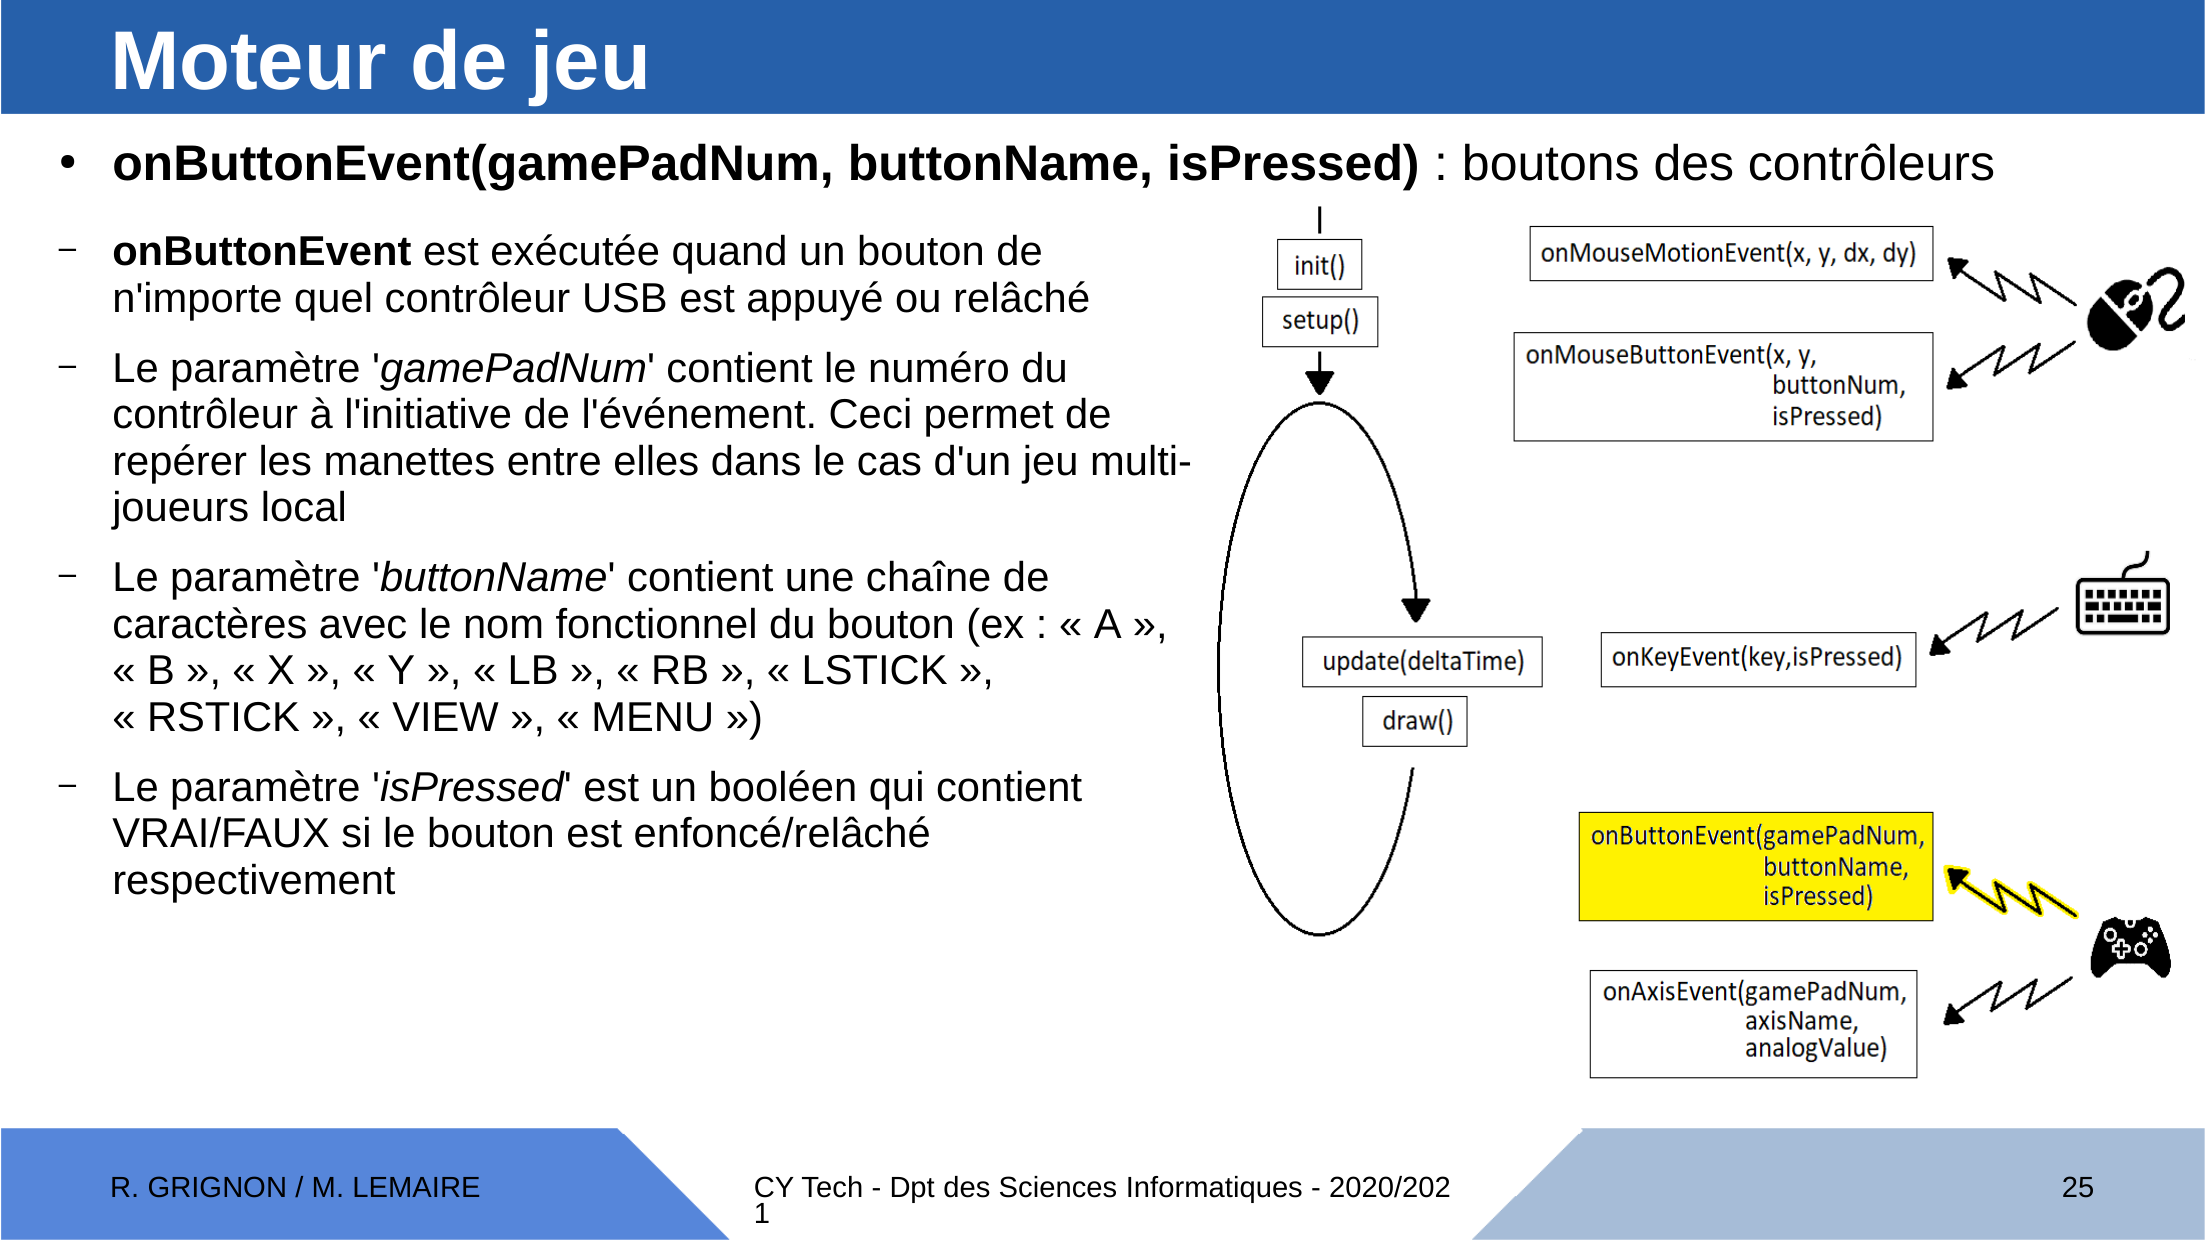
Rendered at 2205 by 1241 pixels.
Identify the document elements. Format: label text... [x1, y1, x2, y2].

list onButtonEvent(gamePadNum, buttonName, isPressed) : boutons des contrôleurs [41, 205, 1210, 309]
title Moteur de jeu [110, 49, 2095, 205]
picture [0, 0, 2205, 1241]
list onButtonEvent est exécutée quand un bouton de n'importe quel contrôleur USB est appuyé ou relâché Le paramètre 'gamePadNum' contient le numéro du contrôleur à l'initiative de l'événement. Ceci permet de repérer les manettes entre elles dans le cas d'un jeu multi-joueurs local Le paramètre 'buttonName' contient une chaîne de caractères avec le nom fonctionnel du bouton (ex : « A », « B », « X », « Y », « LB », « RB », « LSTICK », « RSTICK », « VIEW », « MENU ») Le paramètre 'isPressed' est un booléen qui contient VRAI/FAUX si le bouton est enfoncé/relâché respectivement [0, 298, 1207, 1106]
